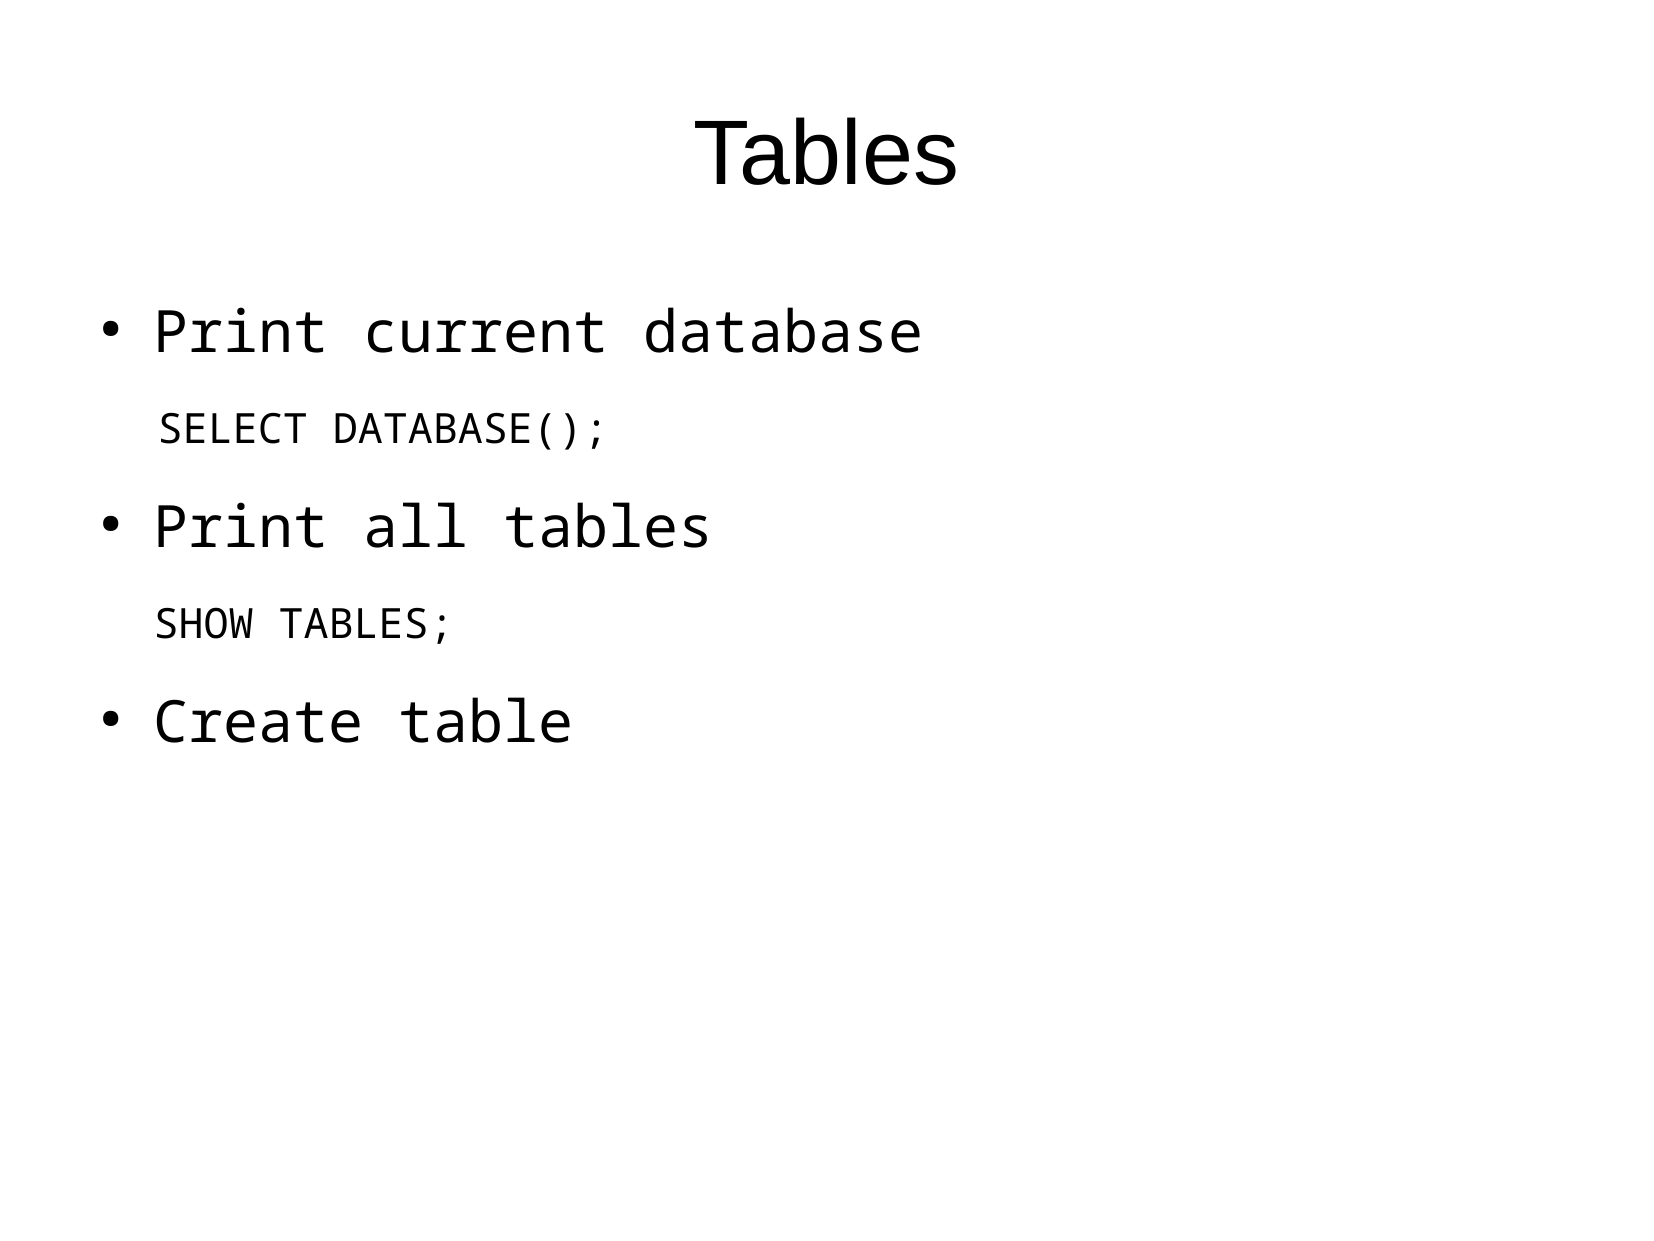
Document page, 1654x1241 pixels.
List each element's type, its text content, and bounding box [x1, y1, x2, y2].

list Print current database SELECT DATABASE(); Print all tables SHOW TABLES; Create table [82, 290, 1571, 1134]
title Tables [82, 49, 1571, 257]
